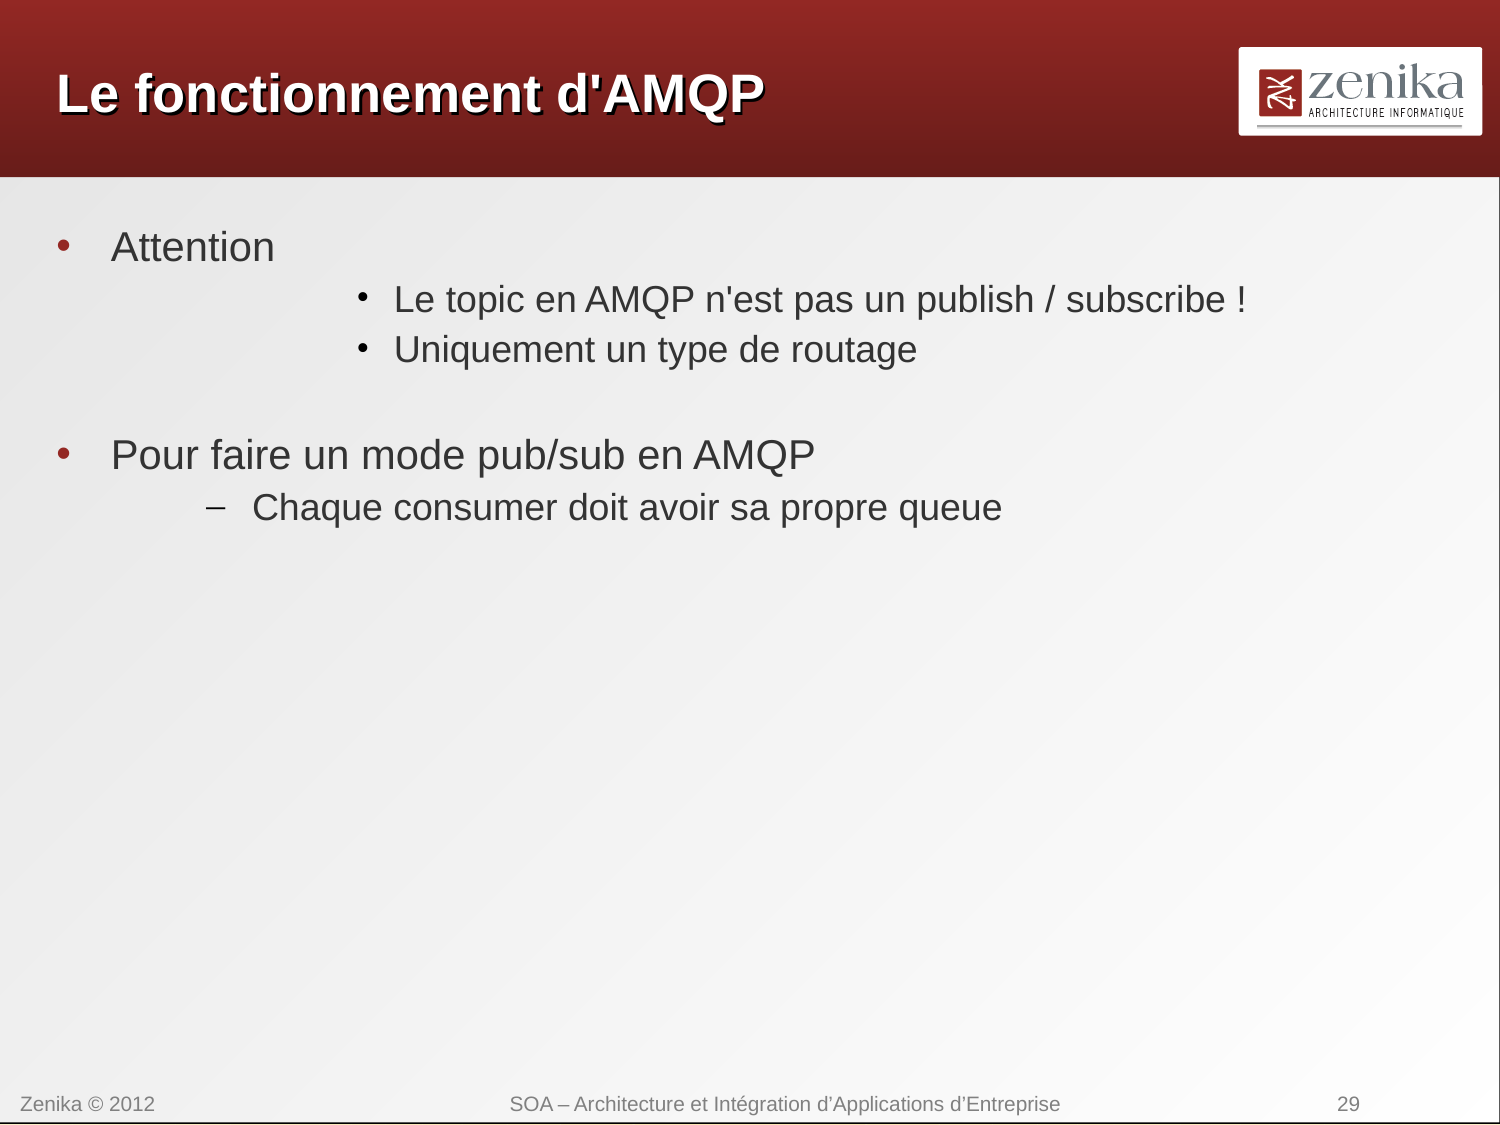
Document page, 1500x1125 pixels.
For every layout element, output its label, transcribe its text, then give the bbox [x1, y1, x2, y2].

text_box Le fonctionnement d'AMQP [41, 16, 1223, 178]
text_box Attention Le topic en AMQP n'est pas un publish / subscribe ! Uniquement un type de routage Pour faire un mode pub/sub en AMQP Chaque consumer doit avoir sa propre queue [41, 221, 1452, 1031]
